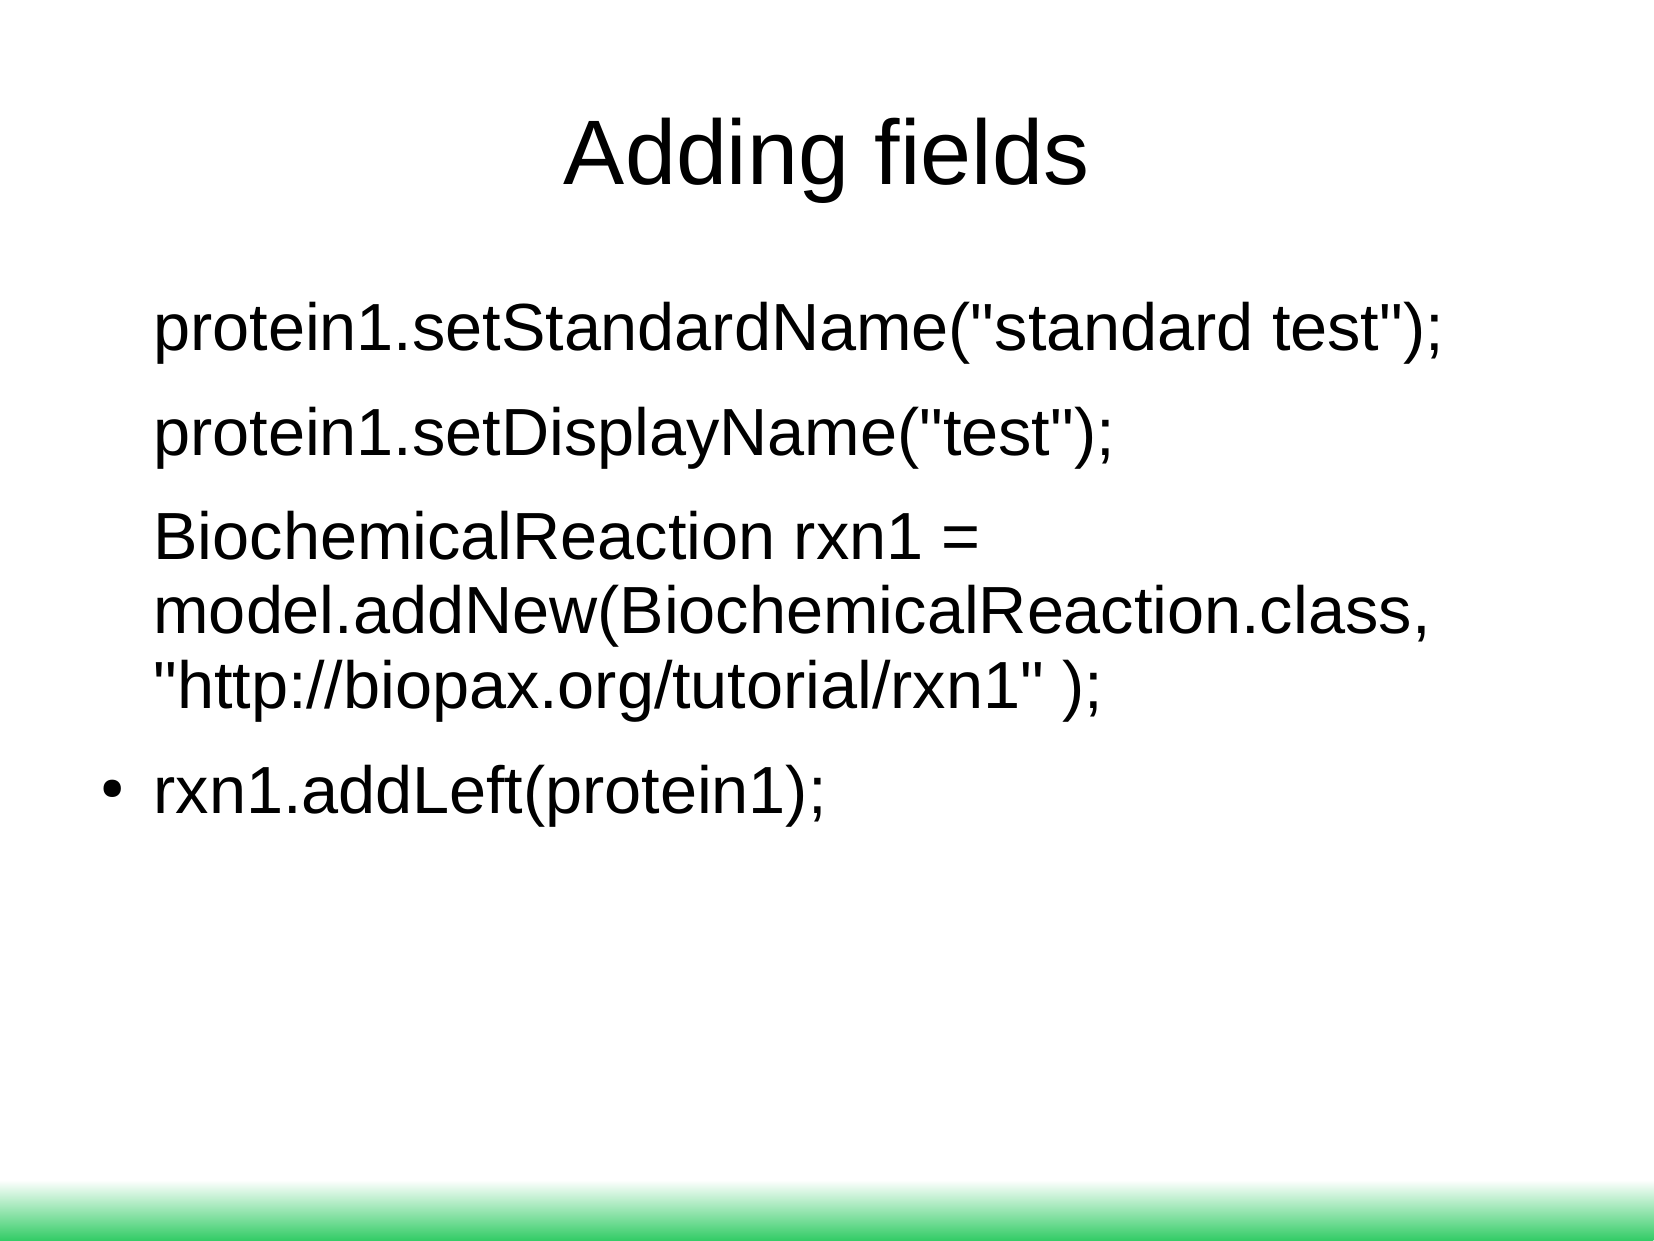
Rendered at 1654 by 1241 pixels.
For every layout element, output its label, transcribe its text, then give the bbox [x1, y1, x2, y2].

title Adding fields [82, 56, 1571, 250]
list protein1.setStandardName("standard test"); protein1.setDisplayName("test"); BiochemicalReaction rxn1 = model.addNew(BiochemicalReaction.class, "http://biopax.org/tutorial/rxn1" ); rxn1.addLeft(protein1); [82, 290, 1571, 1109]
